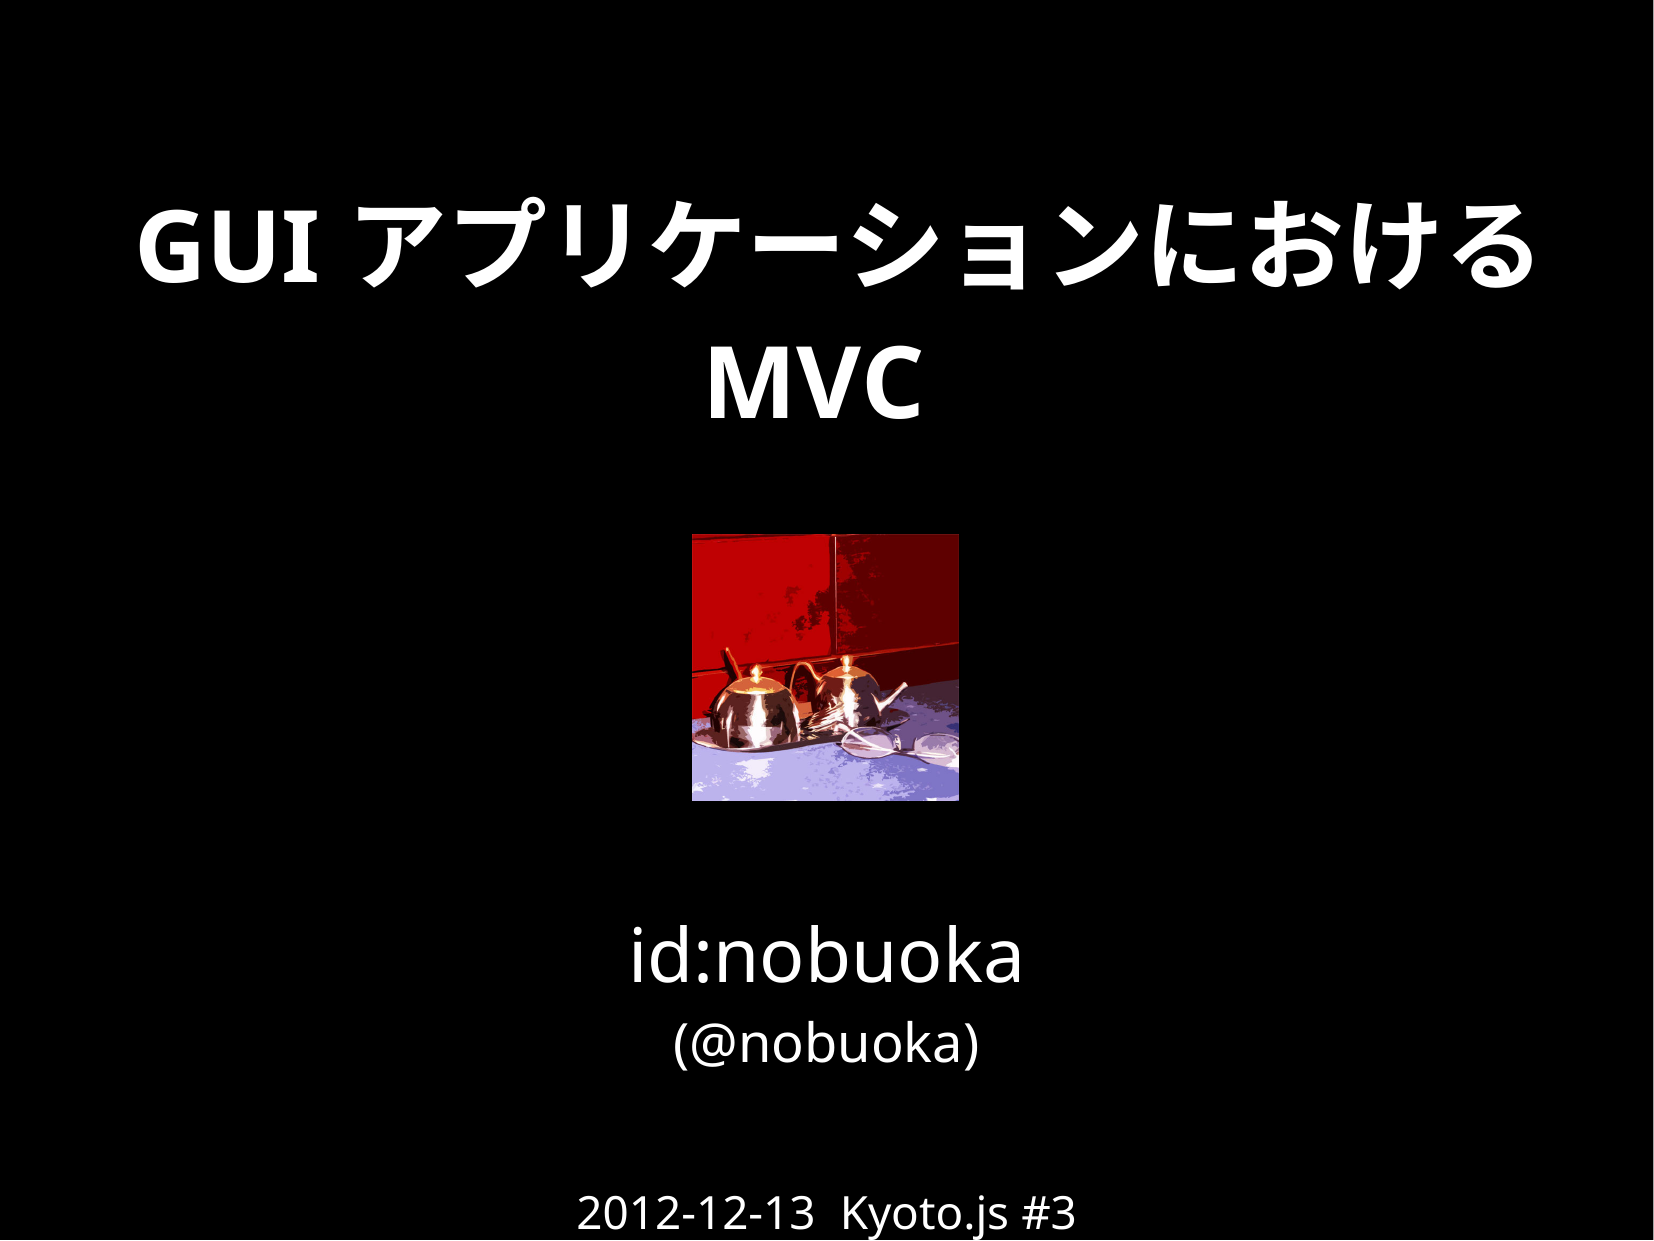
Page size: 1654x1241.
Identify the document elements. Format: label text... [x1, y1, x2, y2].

subtitle GUI アプリケーションにおける MVC id:nobuoka (@nobuoka) 2012-12-13 Kyoto.js #3 [82, 49, 1571, 1111]
picture [692, 534, 959, 801]
